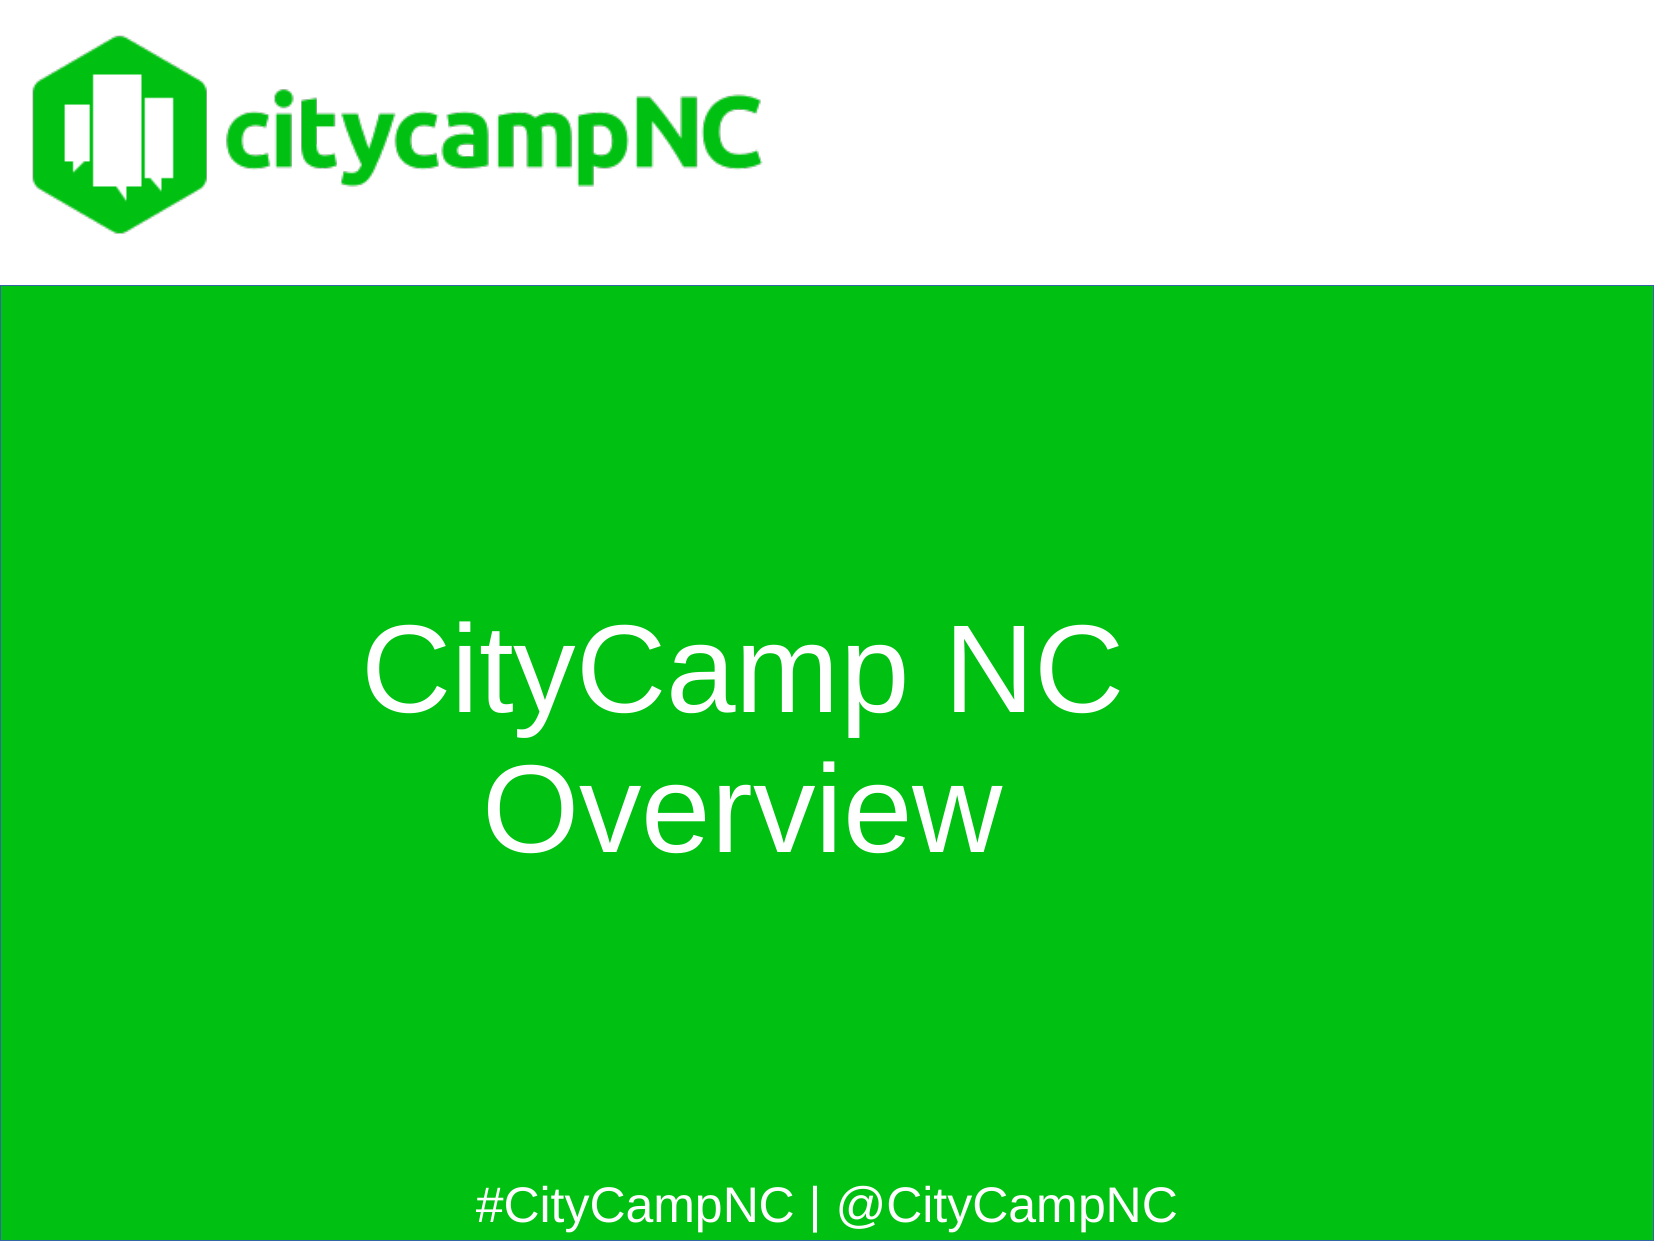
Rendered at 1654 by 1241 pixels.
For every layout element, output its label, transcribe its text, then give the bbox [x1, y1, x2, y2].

picture [0, 3, 794, 267]
text_box CityCamp NC Overview [346, 591, 1308, 886]
